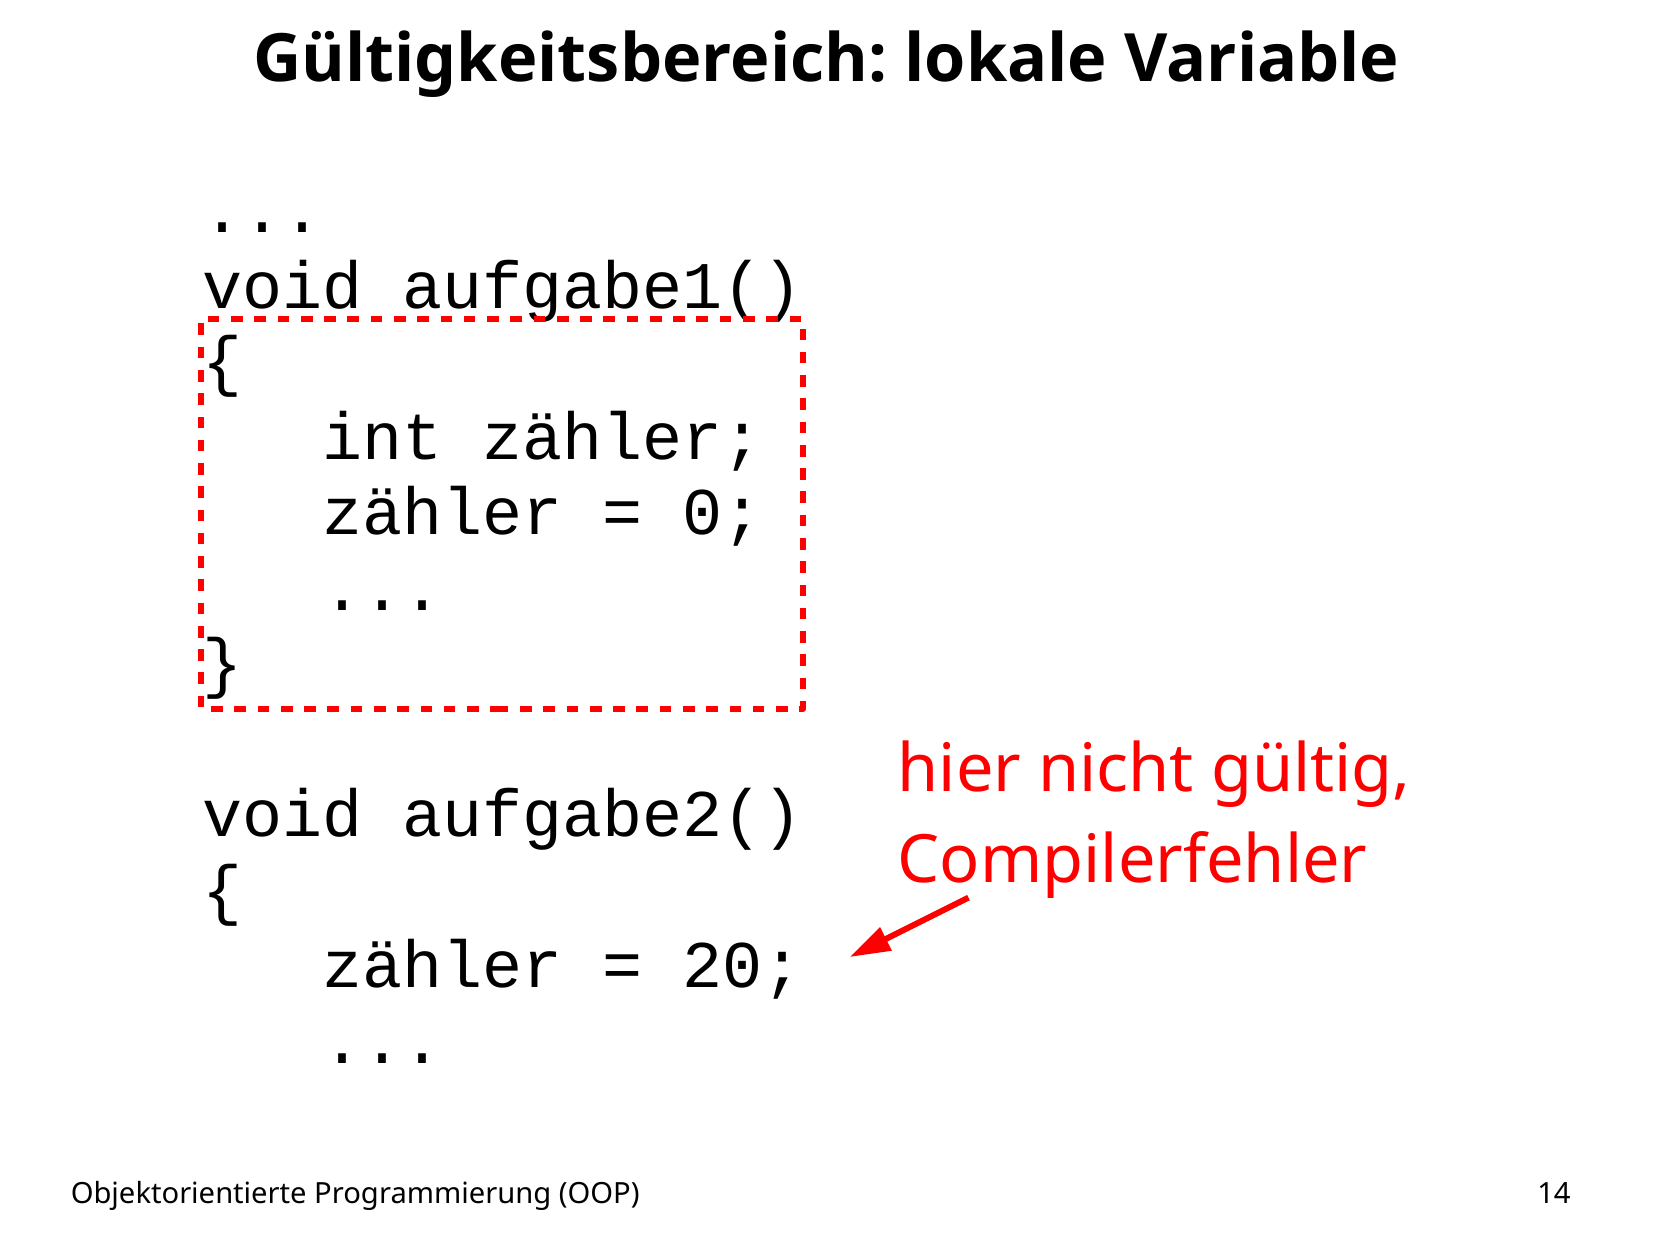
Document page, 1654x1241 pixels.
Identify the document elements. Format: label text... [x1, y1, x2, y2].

list hier nicht gültig, Compilerfehler [897, 720, 1465, 1016]
title Gültigkeitsbereich: lokale Variable [0, 5, 1654, 107]
list ... void aufgabe1() { int zähler; zähler = 0; ... } void aufgabe2() { zähler = 20; ... [82, 177, 1571, 1146]
